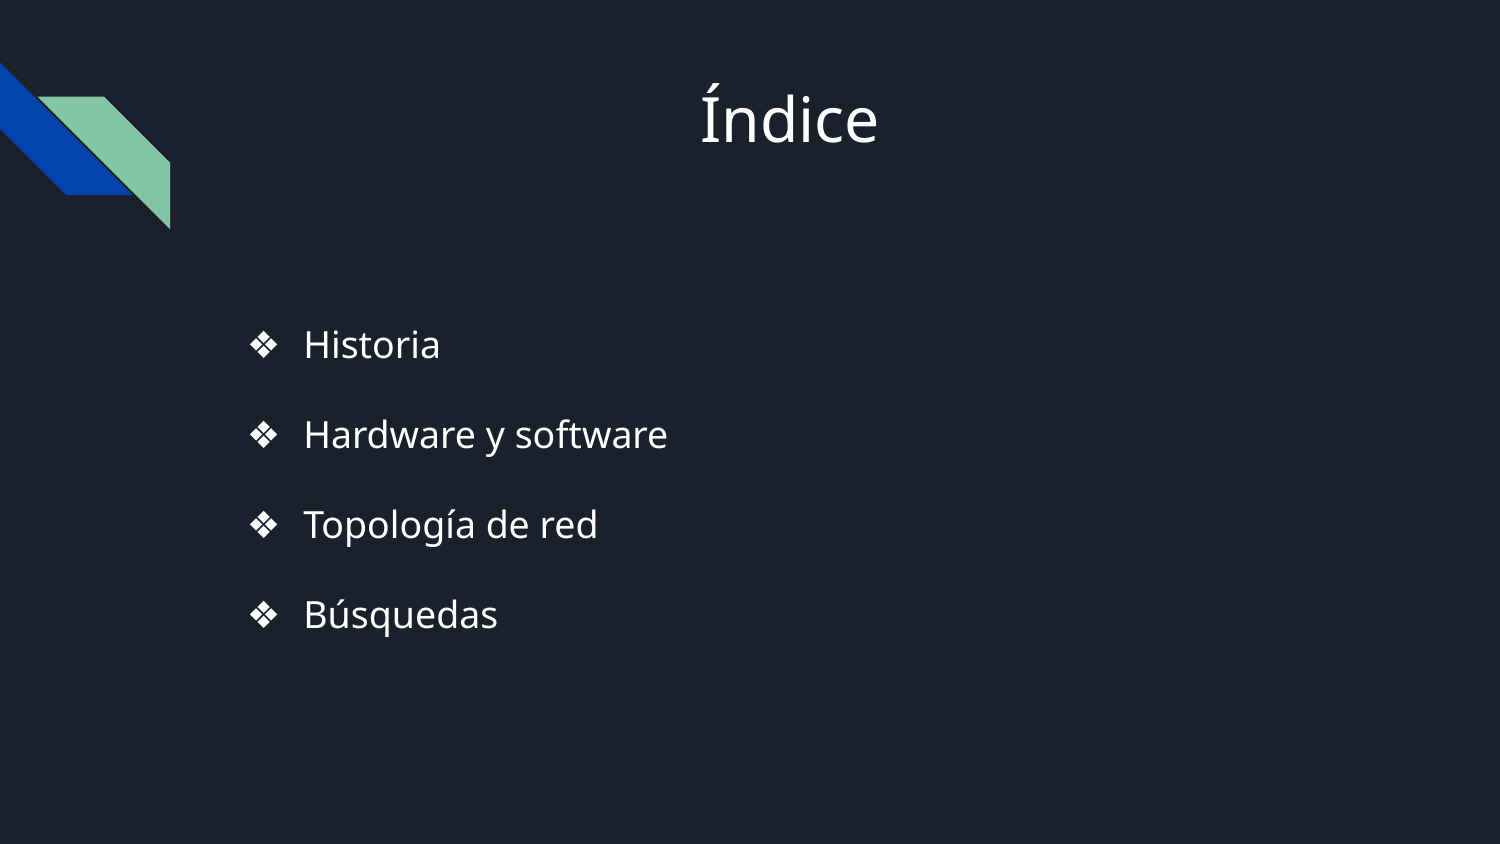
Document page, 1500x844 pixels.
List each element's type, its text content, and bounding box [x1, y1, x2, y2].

list Historia Hardware y software Topología de red Búsquedas [212, 183, 1368, 661]
title Índice [212, 64, 1368, 183]
